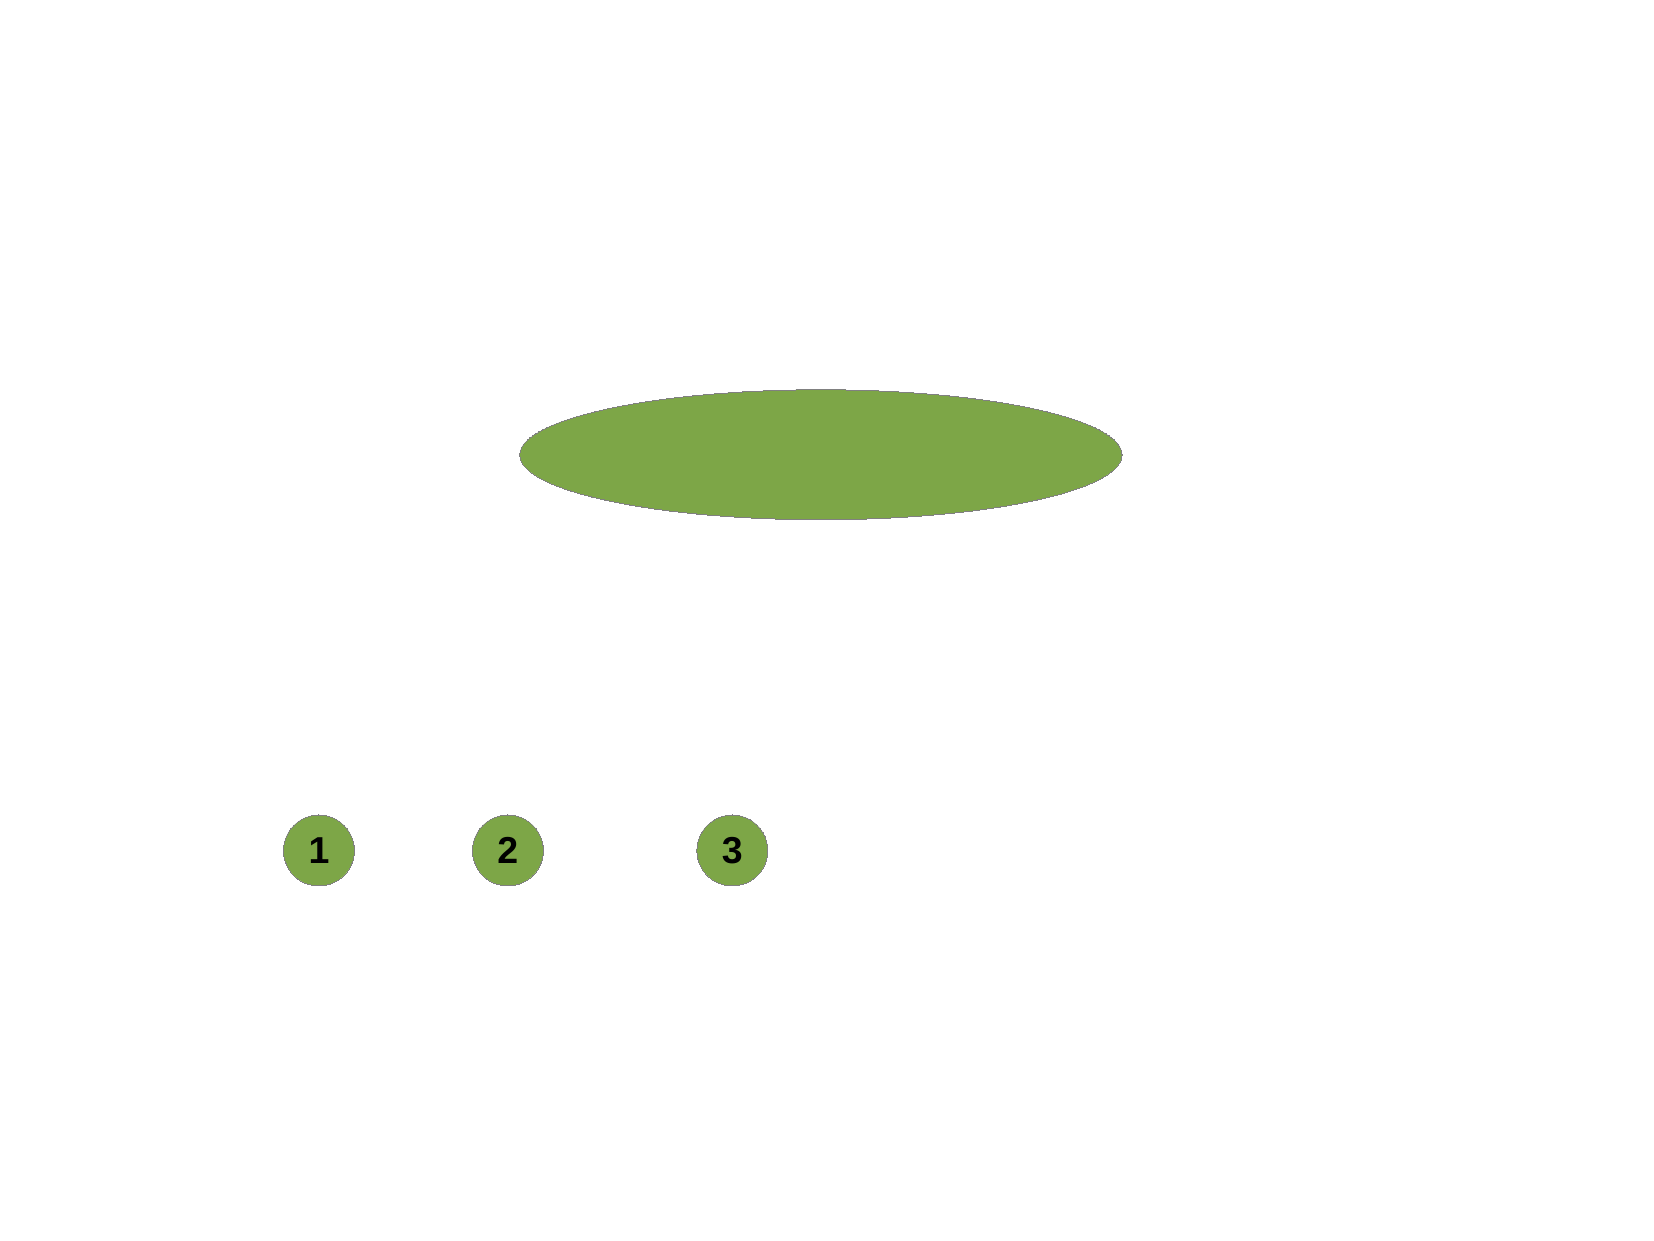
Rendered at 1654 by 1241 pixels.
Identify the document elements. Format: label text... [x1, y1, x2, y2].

text_box 2 [472, 814, 544, 886]
text_box 1 [283, 814, 355, 886]
text_box [519, 389, 1123, 520]
text_box 3 [696, 814, 768, 886]
